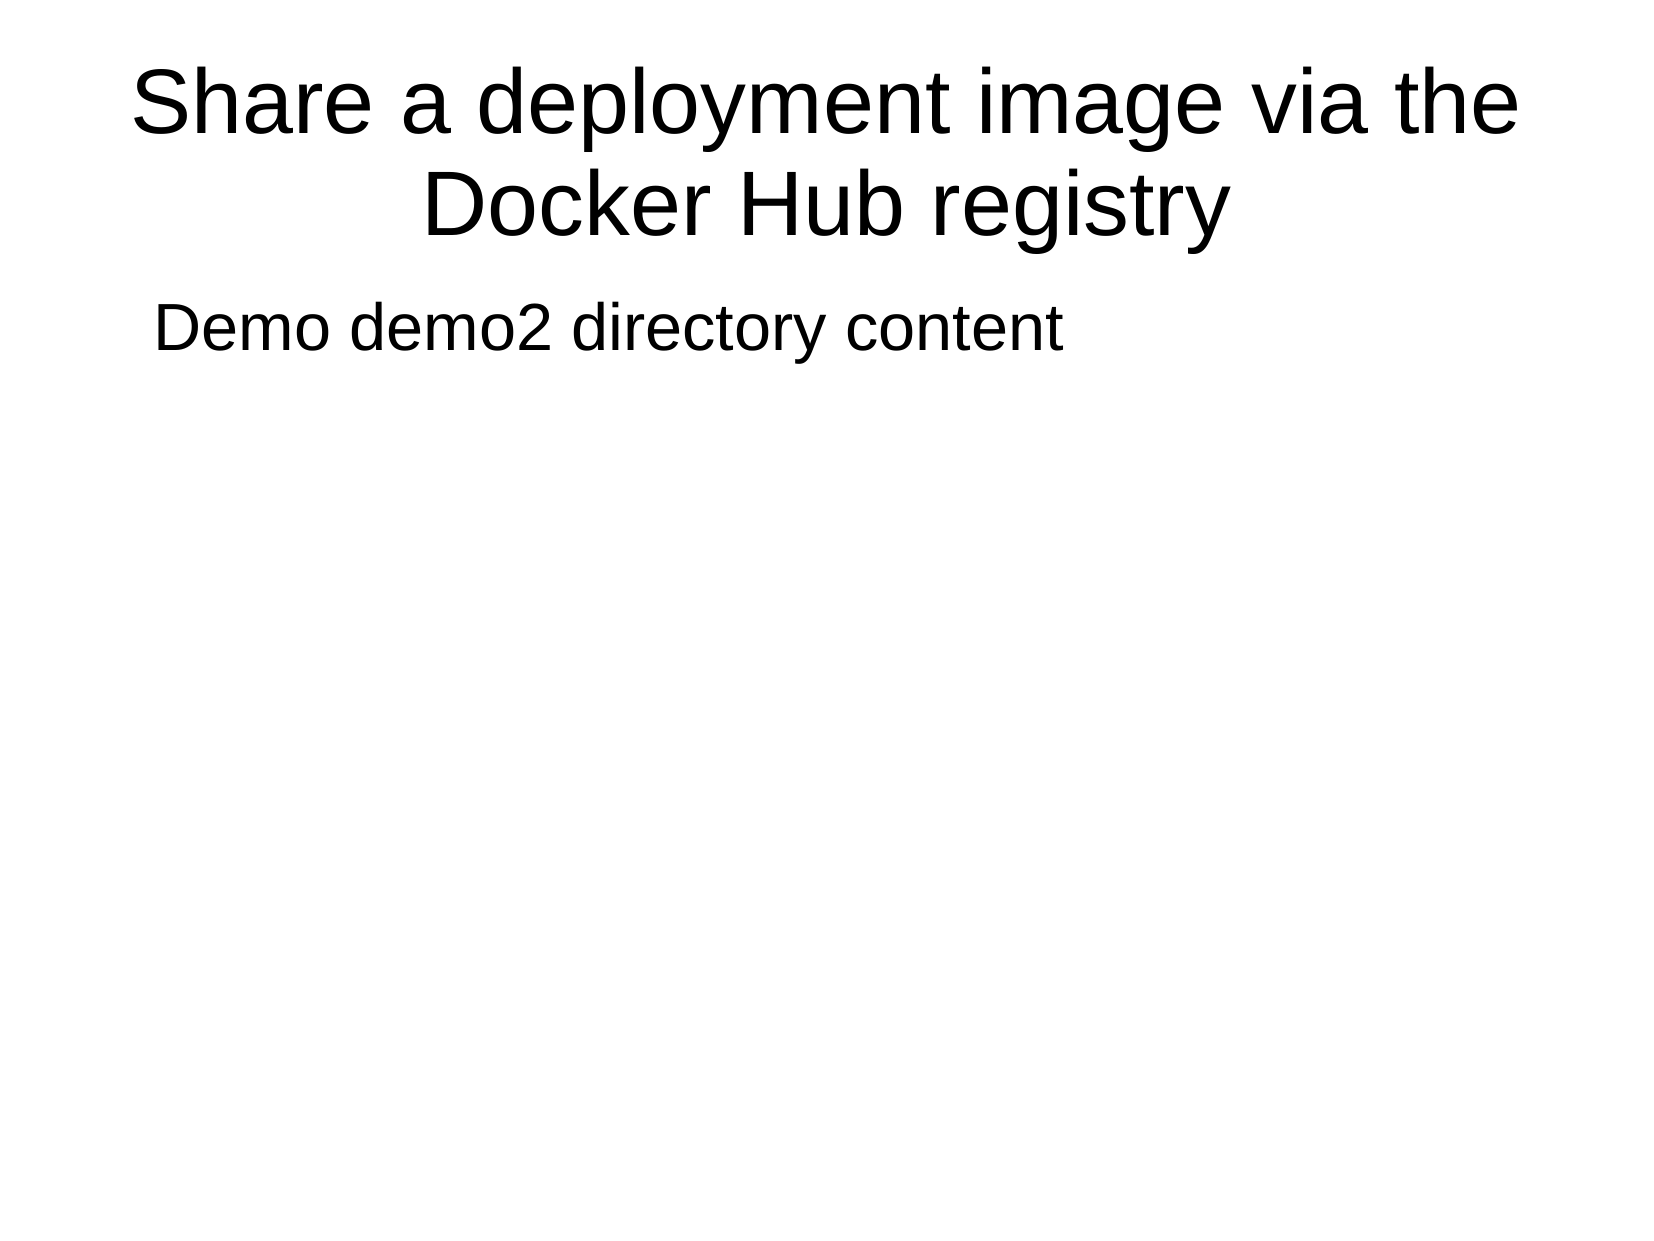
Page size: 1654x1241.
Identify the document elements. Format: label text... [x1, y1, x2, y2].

list Demo demo2 directory content [82, 290, 1571, 1010]
title Share a deployment image via the Docker Hub registry [82, 49, 1571, 257]
